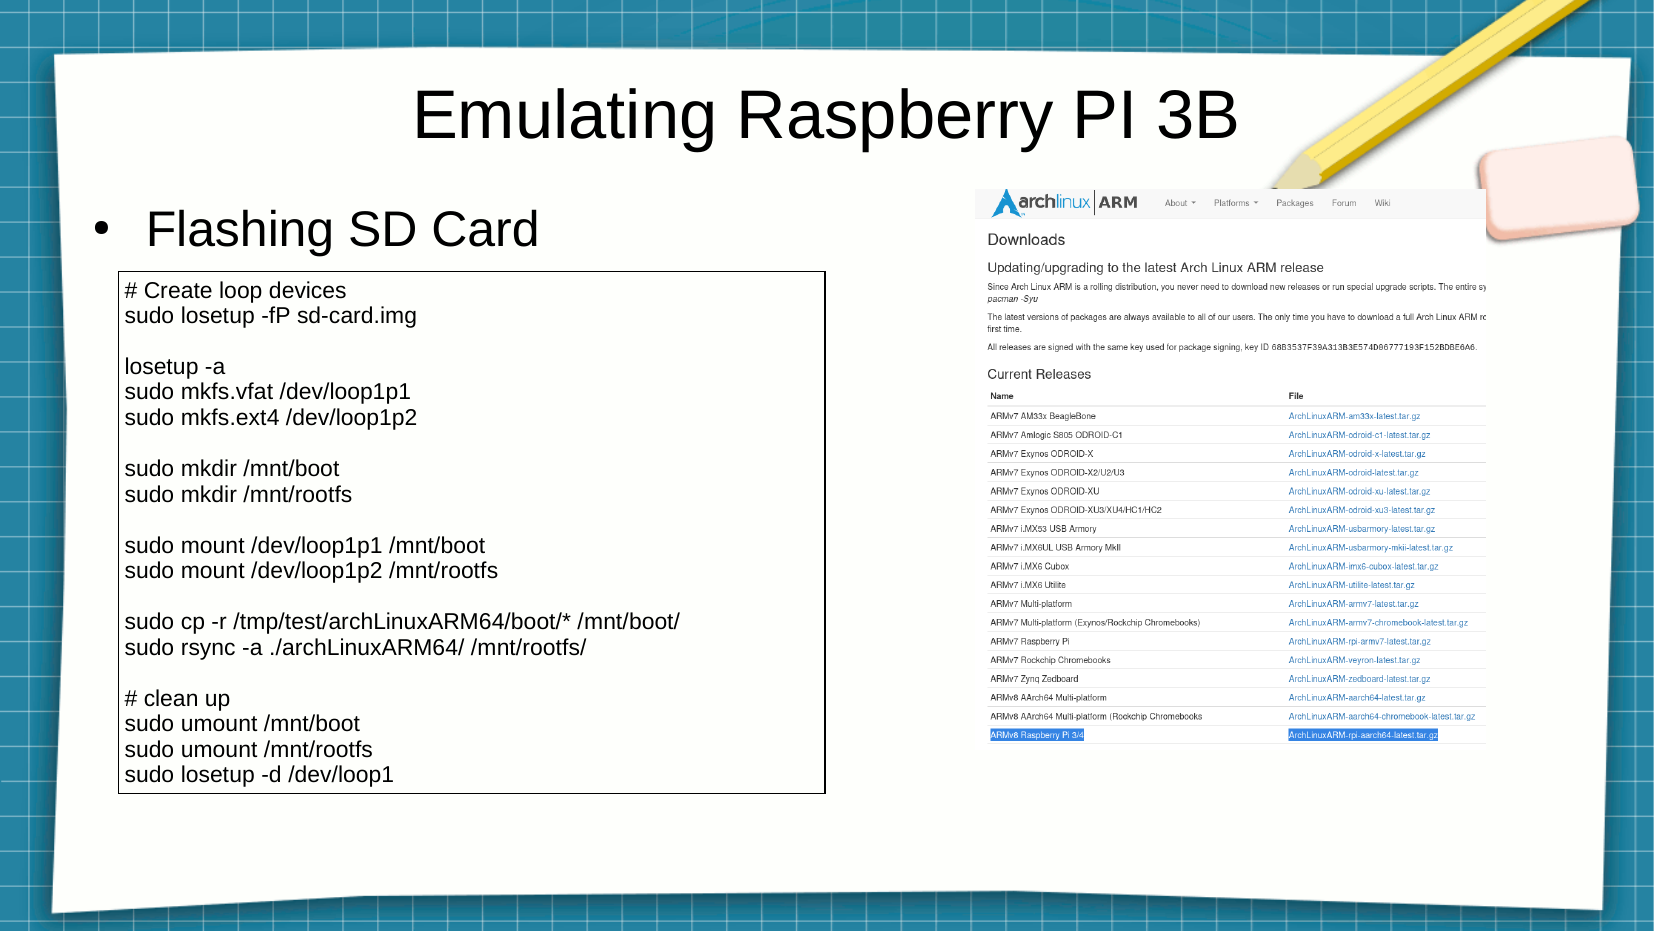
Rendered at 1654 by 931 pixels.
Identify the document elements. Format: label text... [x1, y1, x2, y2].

title Emulating Raspberry PI 3B [82, 37, 1571, 193]
list Flashing SD Card [75, 201, 802, 741]
picture [0, 0, 1654, 931]
table_header # Create loop devices sudo losetup -fP sd-card.img losetup -a sudo mkfs.vfat /dev/loop1p1 sudo mkfs.ext4 /dev/loop1p2 sudo mkdir /mnt/boot sudo mkdir /mnt/rootfs sudo mount /dev/loop1p1 /mnt/boot sudo mount /dev/loop1p2 /mnt/rootfs sudo cp -r /tmp/test/archLinuxARM64/boot/* /mnt/boot/ sudo rsync -a ./archLinuxARM64/ /mnt/rootfs/ # clean up sudo umount /mnt/boot sudo umount /mnt/rootfs sudo losetup -d /dev/loop1 [119, 272, 824, 793]
